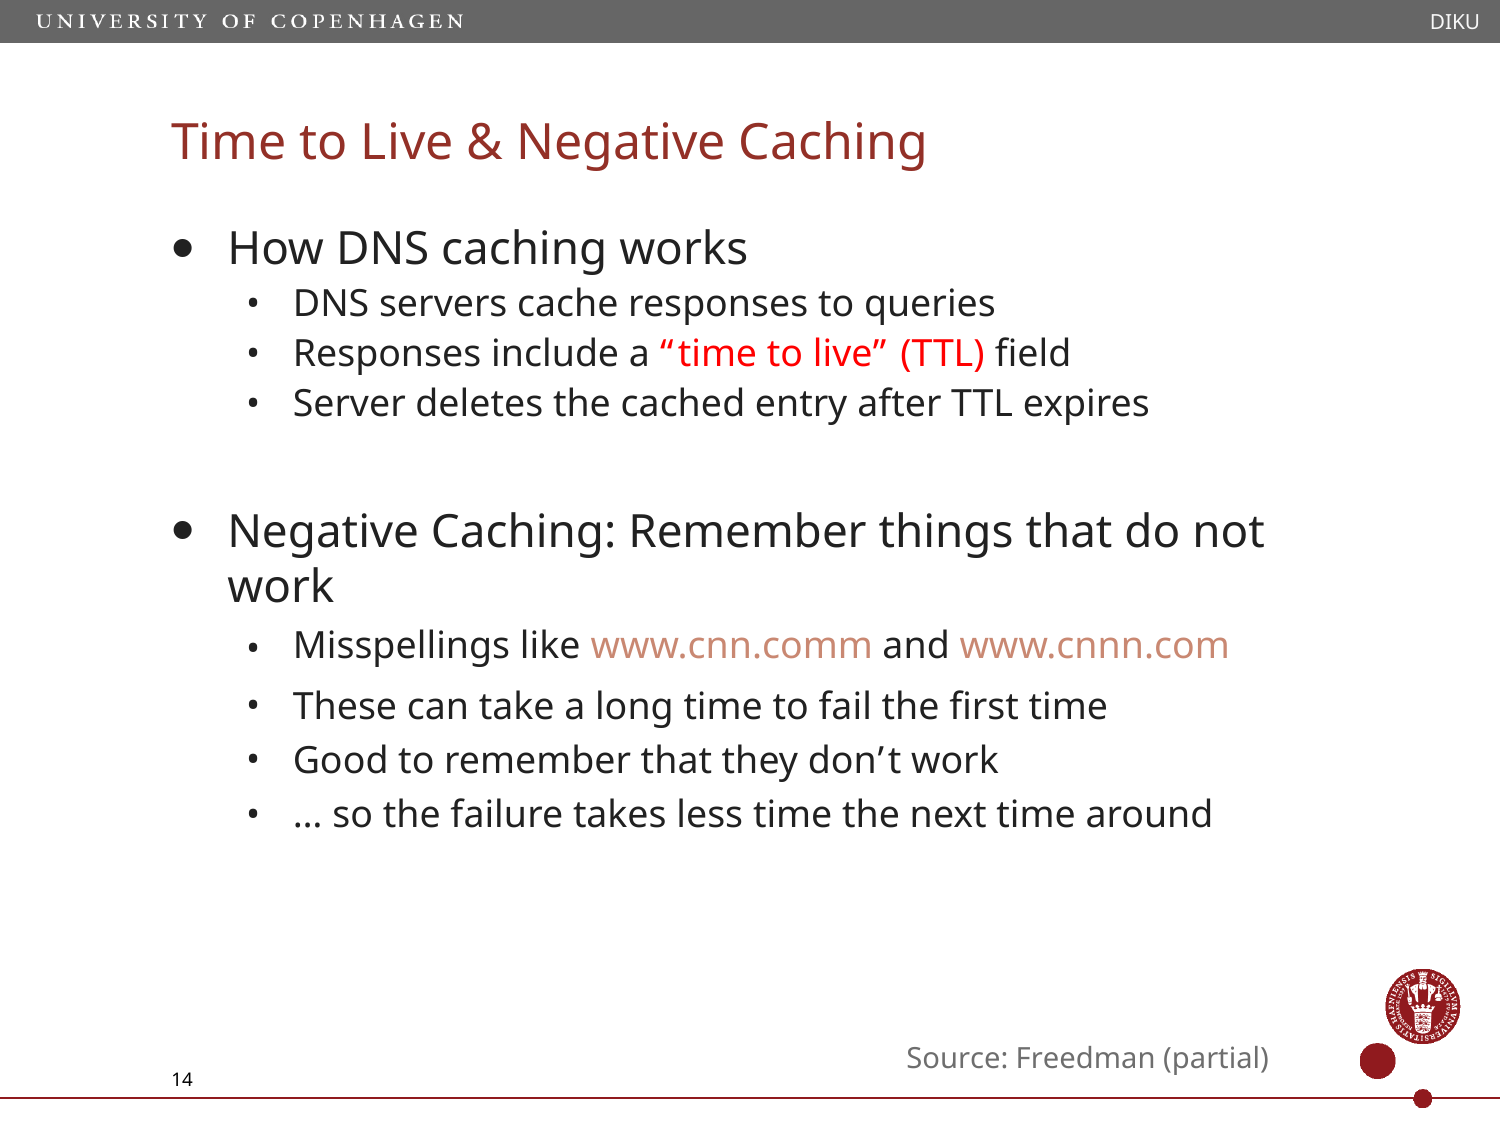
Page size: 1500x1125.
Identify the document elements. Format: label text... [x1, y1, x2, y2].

picture [0, 910, 1500, 1122]
list How DNS caching works DNS servers cache responses to queries Responses include a “time to live” (TTL) field Server deletes the cached entry after TTL expires Negative Caching: Remember things that do not work Misspellings like www.cnn.comm and www.cnnn.com These can take a long time to fail the first time Good to remember that they don’t work … so the failure takes less time the next time around [171, 225, 1329, 900]
text_box Source: Freedman (partial) [891, 1031, 1341, 1083]
title Time to Live & Negative Caching [171, 75, 1329, 171]
text_box DIKU [469, 0, 1495, 43]
text_box <number> [171, 1067, 522, 1092]
